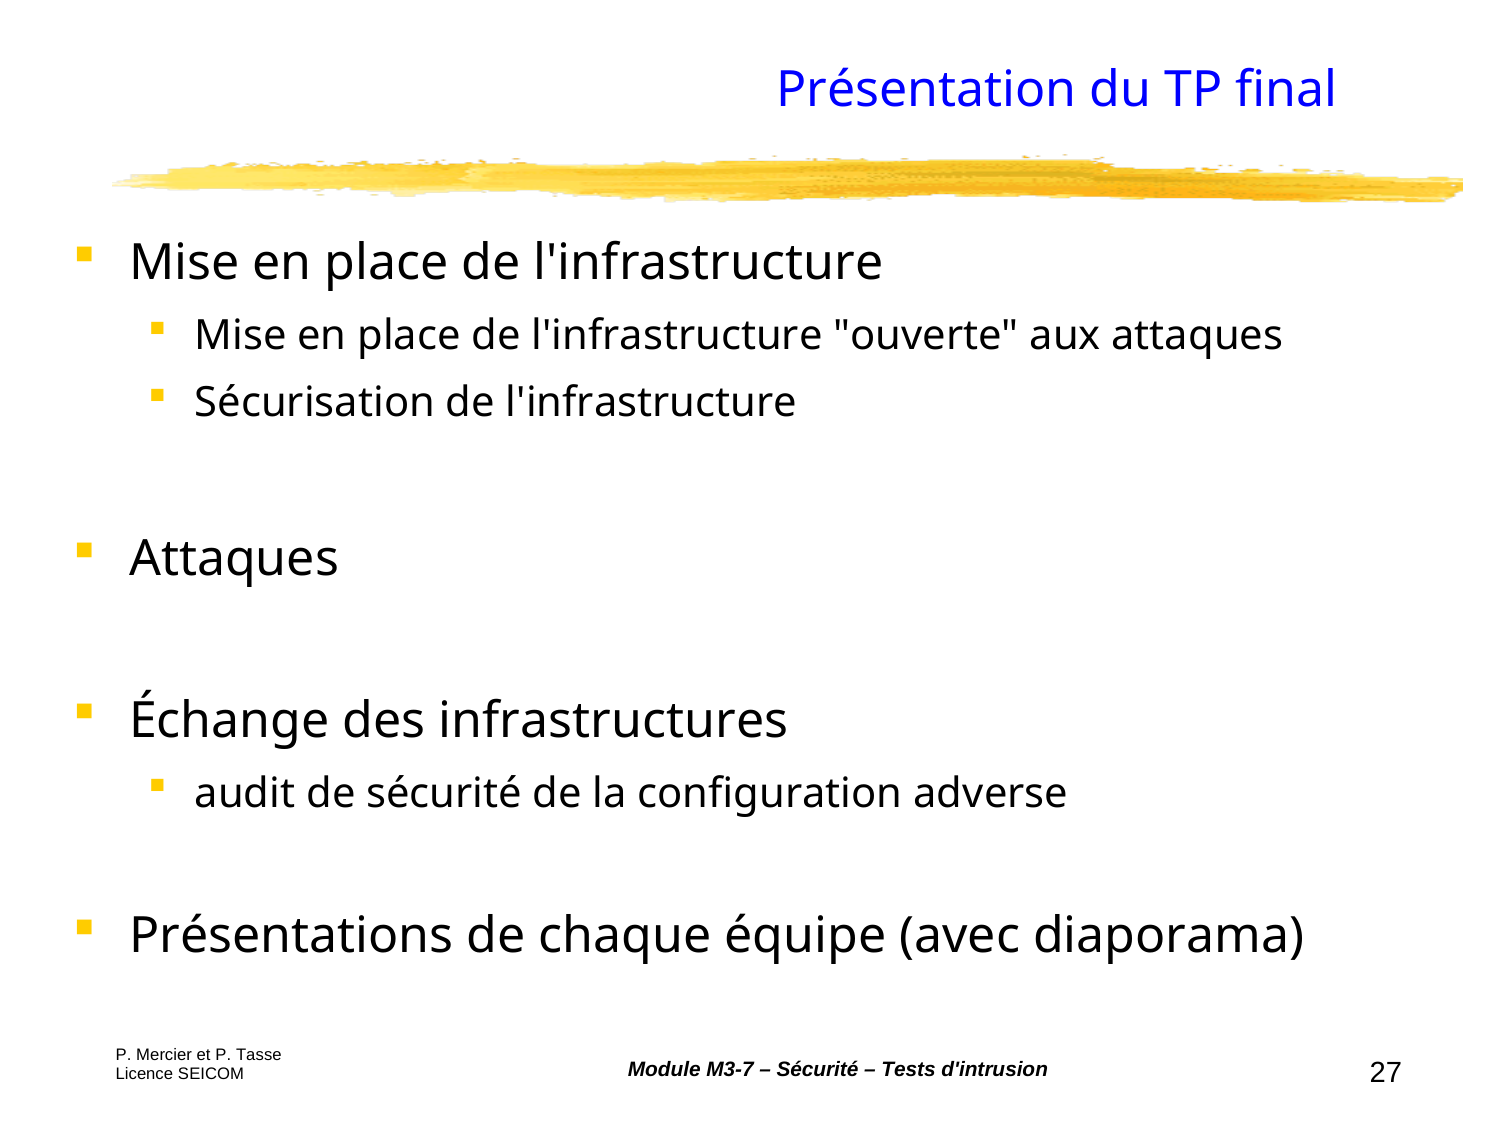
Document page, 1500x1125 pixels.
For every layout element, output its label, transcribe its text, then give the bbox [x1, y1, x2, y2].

picture [112, 149, 1463, 213]
list Mise en place de l'infrastructure Mise en place de l'infrastructure "ouverte" aux attaques Sécurisation de l'infrastructure Attaques Échange des infrastructures audit de sécurité de la configuration adverse Présentations de chaque équipe (avec diaporama) [72, 226, 1415, 997]
title Présentation du TP final [62, 37, 1338, 138]
